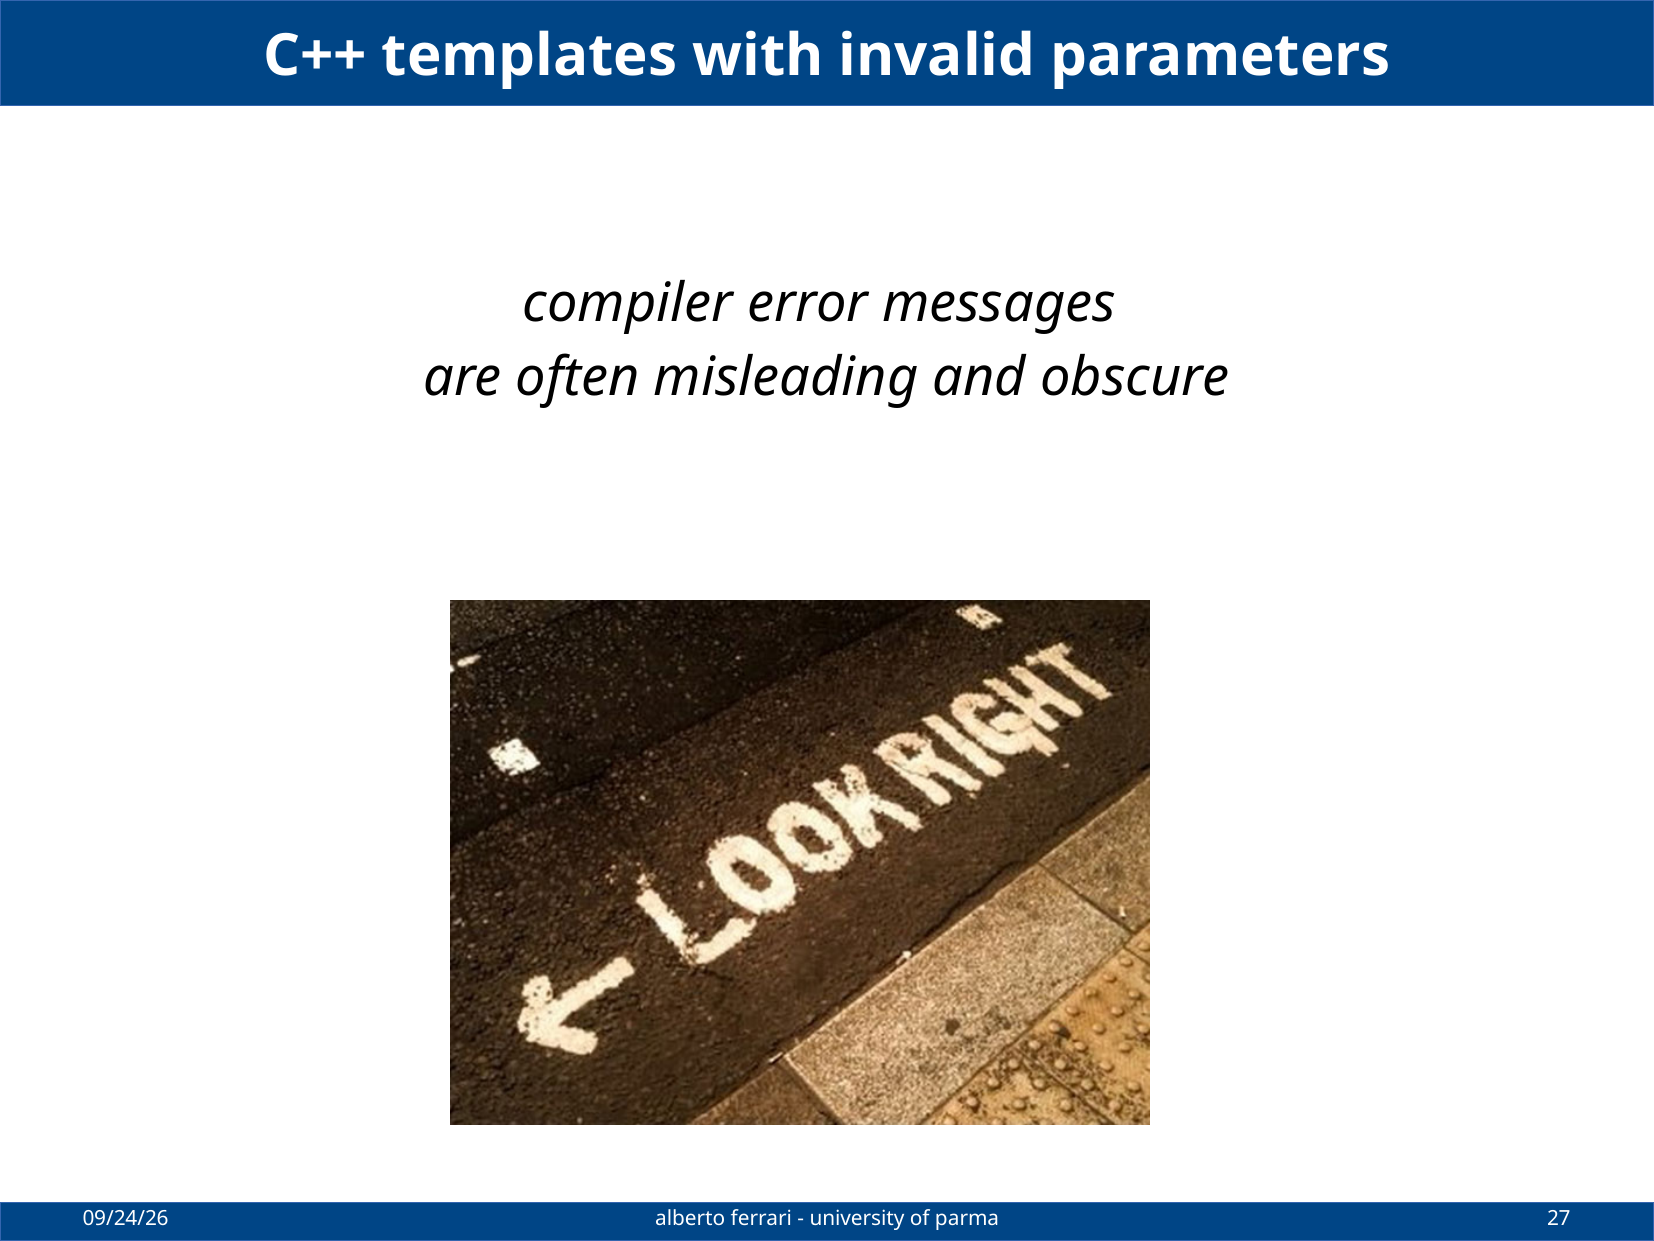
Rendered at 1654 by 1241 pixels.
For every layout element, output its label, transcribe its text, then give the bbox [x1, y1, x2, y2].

title C++ templates with invalid parameters [0, 0, 1654, 106]
subtitle compiler error messages are often misleading and obscure [82, 135, 1571, 541]
picture [450, 600, 1150, 1126]
